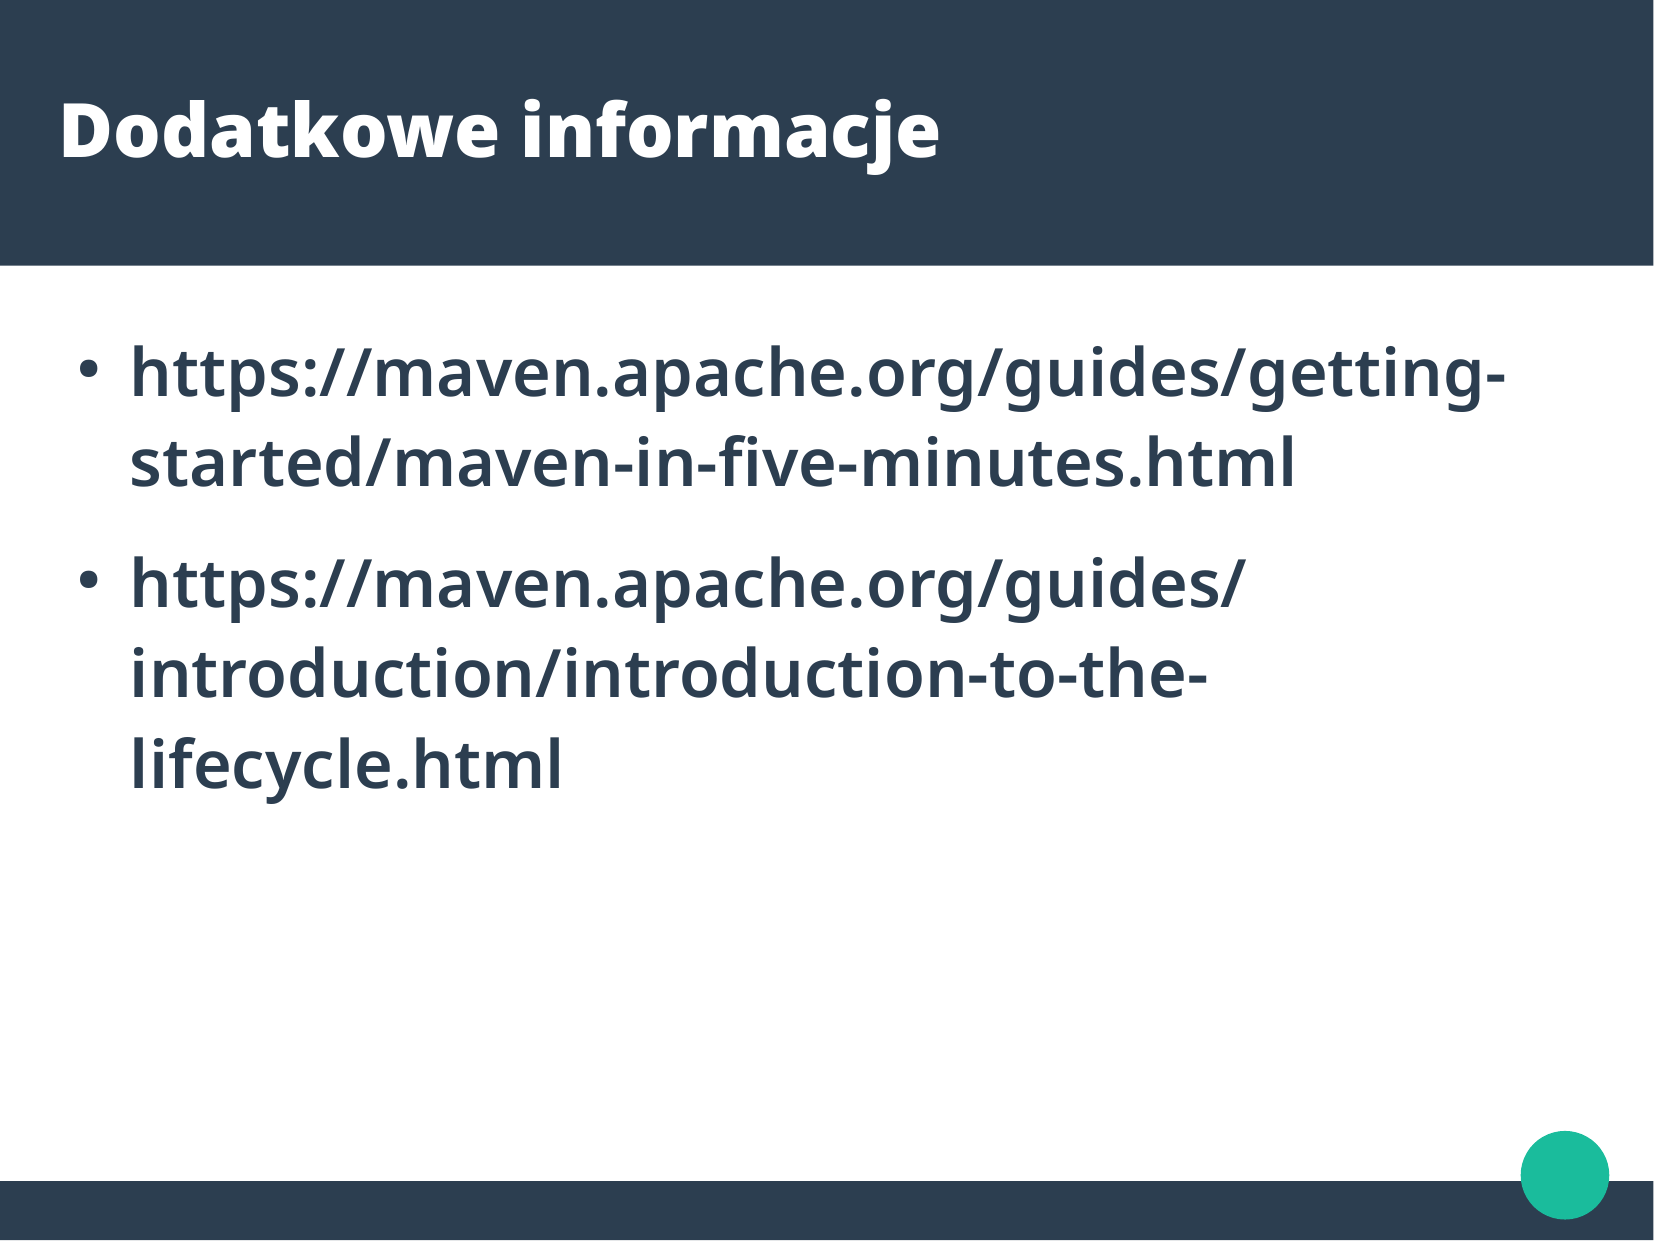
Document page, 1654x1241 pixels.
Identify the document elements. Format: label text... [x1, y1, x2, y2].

title Dodatkowe informacje [59, 49, 1595, 207]
list https://maven.apache.org/guides/getting-started/maven-in-five-minutes.html https://maven.apache.org/guides/introduction/introduction-to-the-lifecycle.html [59, 324, 1595, 1152]
